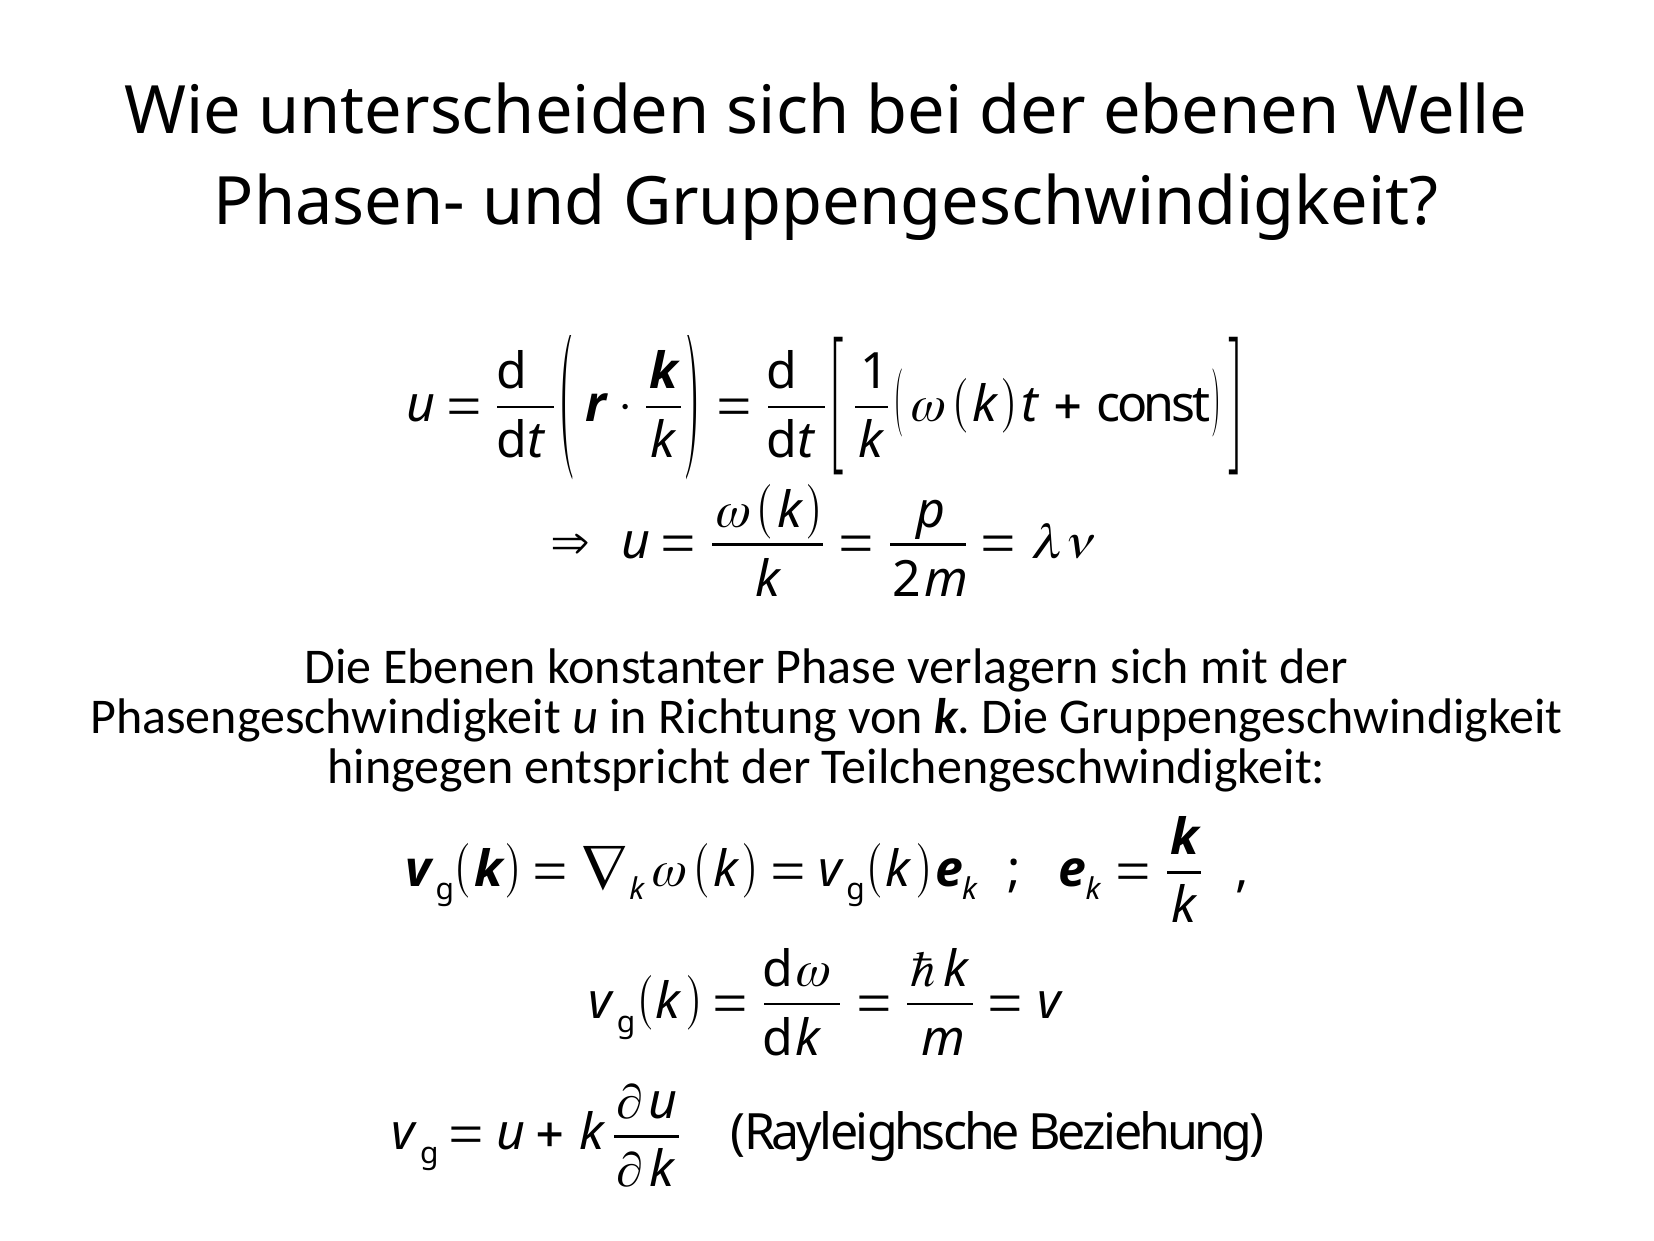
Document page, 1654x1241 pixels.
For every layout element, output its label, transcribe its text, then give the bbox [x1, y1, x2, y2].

subtitle Die Ebenen konstanter Phase verlagern sich mit der Phasengeschwindigkeit u in Richtung von k. Die Gruppengeschwindigkeit hingegen entspricht der Teilchengeschwindigkeit: [82, 361, 1571, 1081]
chart [400, 335, 1253, 610]
title Wie unterscheiden sich bei der ebenen Welle Phasen- und Gruppengeschwindigkeit? [82, 49, 1571, 257]
chart [385, 807, 1268, 1201]
